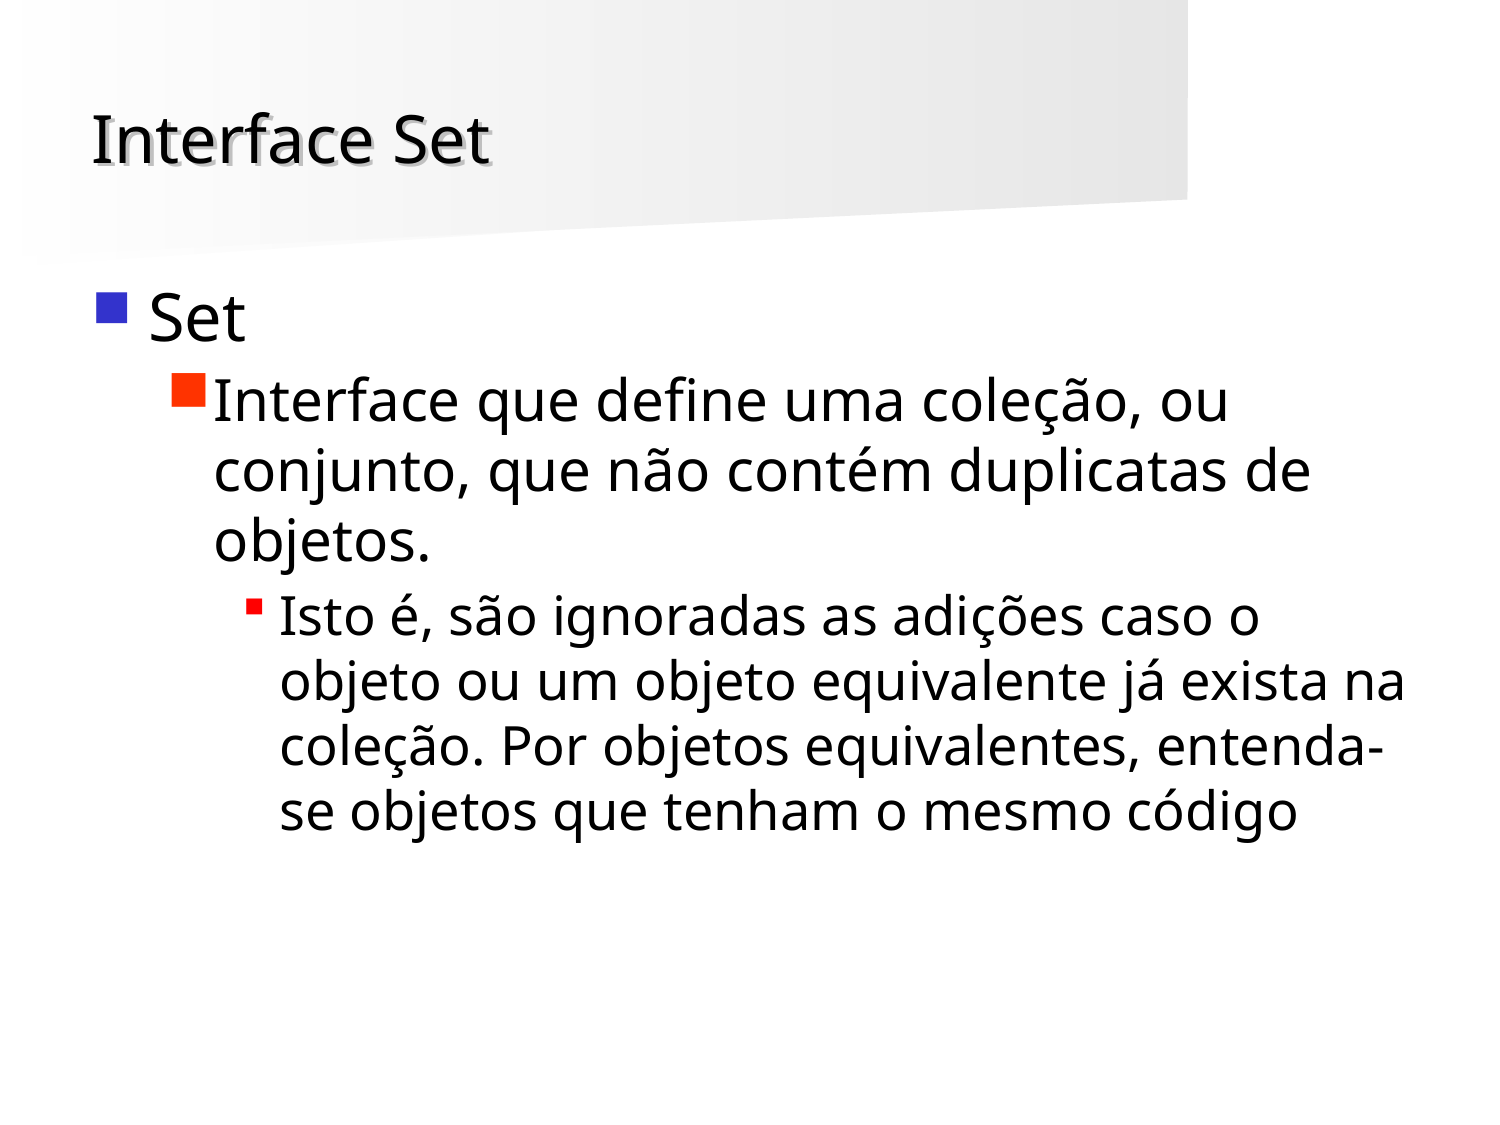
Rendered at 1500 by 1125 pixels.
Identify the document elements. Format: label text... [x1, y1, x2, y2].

title Interface Set [76, 42, 1427, 231]
list Set Interface que define uma coleção, ou conjunto, que não contém duplicatas de objetos. Isto é, são ignoradas as adições caso o objeto ou um objeto equivalente já exista na coleção. Por objetos equivalentes, entenda-se objetos que tenham o mesmo código [76, 267, 1427, 1005]
